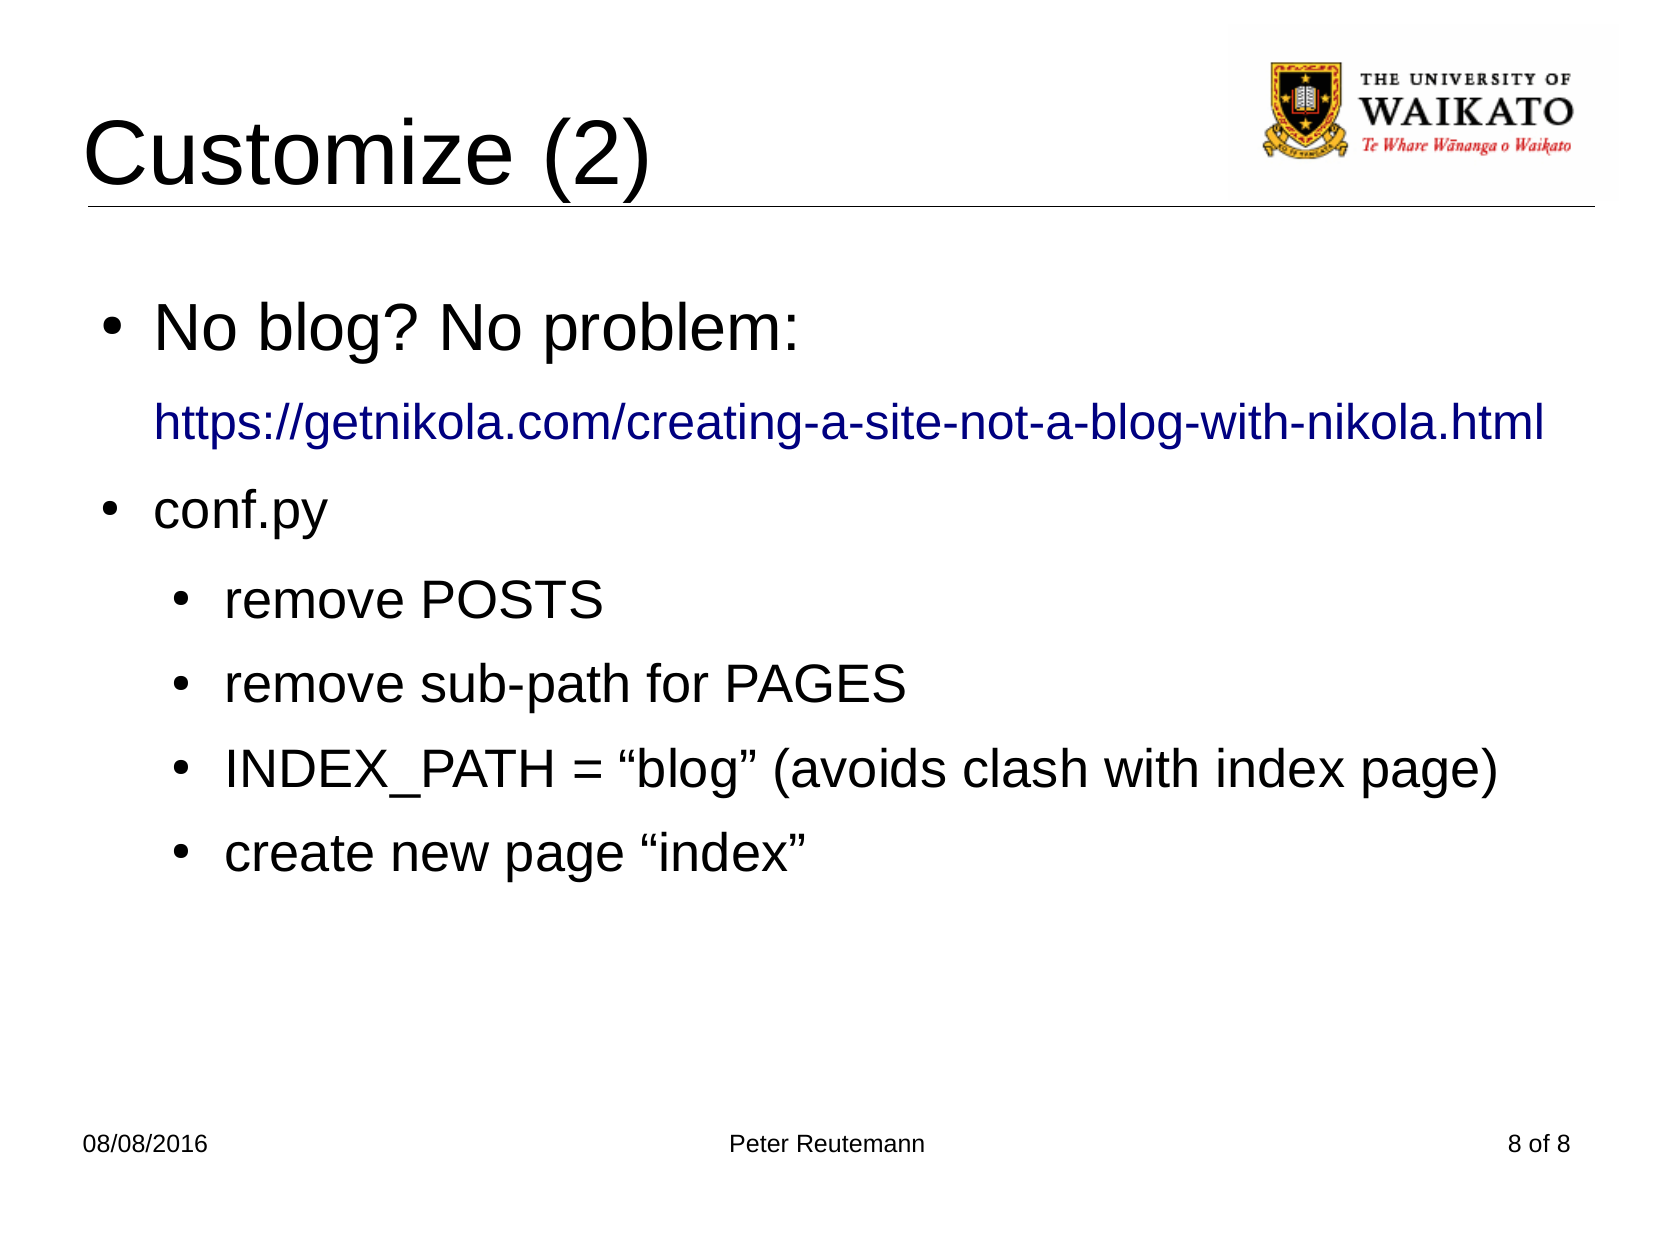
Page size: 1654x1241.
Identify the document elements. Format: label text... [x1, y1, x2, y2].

list No blog? No problem: https://getnikola.com/creating-a-site-not-a-blog-with-nikola.html conf.py remove POSTS remove sub-path for PAGES INDEX_PATH = “blog” (avoids clash with index page) create new page “index” [82, 290, 1571, 1010]
picture [1228, 24, 1619, 201]
title Customize (2) [82, 49, 1571, 257]
